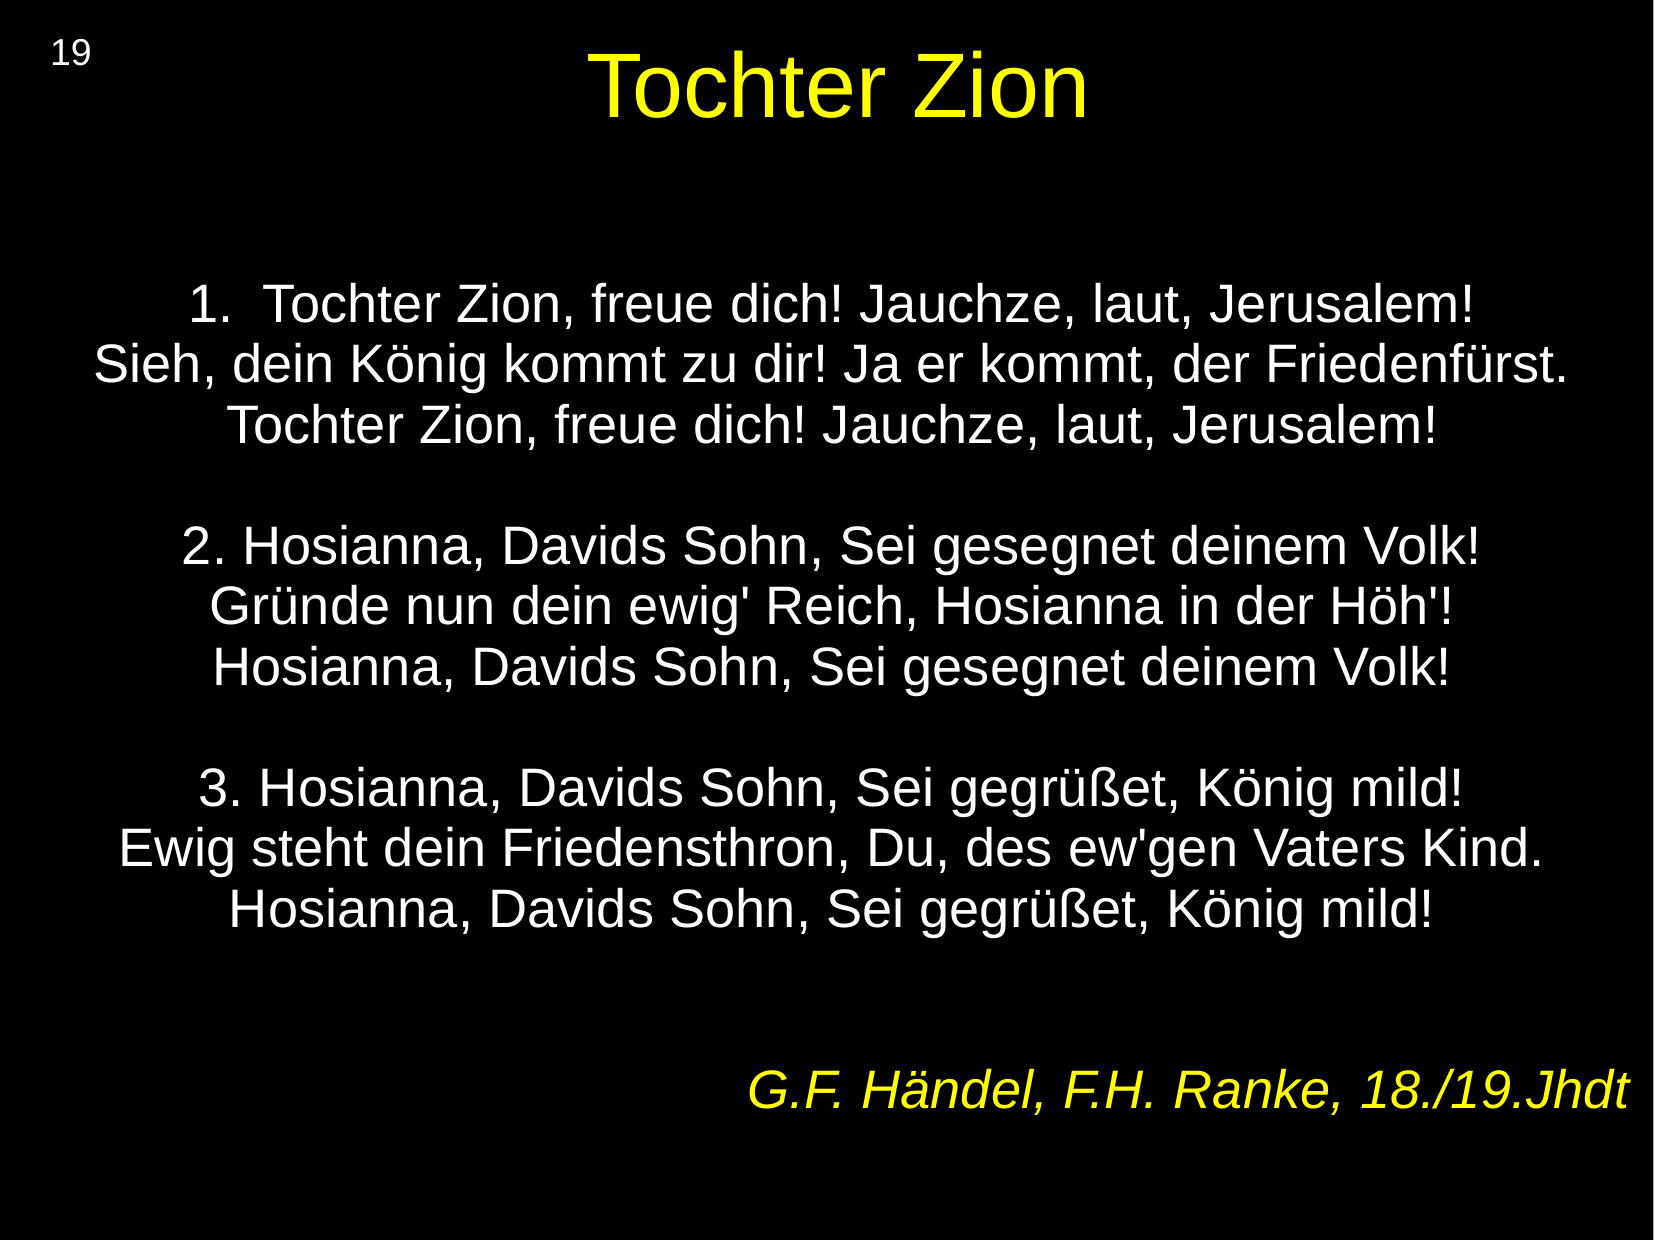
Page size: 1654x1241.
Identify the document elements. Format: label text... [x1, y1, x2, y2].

text_box 19 [35, 23, 130, 81]
list 1. Tochter Zion, freue dich! Jauchze, laut, Jerusalem! Sieh, dein König kommt zu dir! Ja er kommt, der Friedenfürst. Tochter Zion, freue dich! Jauchze, laut, Jerusalem! 2. Hosianna, Davids Sohn, Sei gesegnet deinem Volk! Gründe nun dein ewig' Reich, Hosianna in der Höh'! Hosianna, Davids Sohn, Sei gesegnet deinem Volk! 3. Hosianna, Davids Sohn, Sei gegrüßet, König mild! Ewig steht dein Friedensthron, Du, des ew'gen Vaters Kind. Hosianna, Davids Sohn, Sei gegrüßet, König mild! G.F. Händel, F.H. Ranke, 18./19.Jhdt [35, 177, 1630, 1217]
title Tochter Zion [94, 5, 1583, 166]
